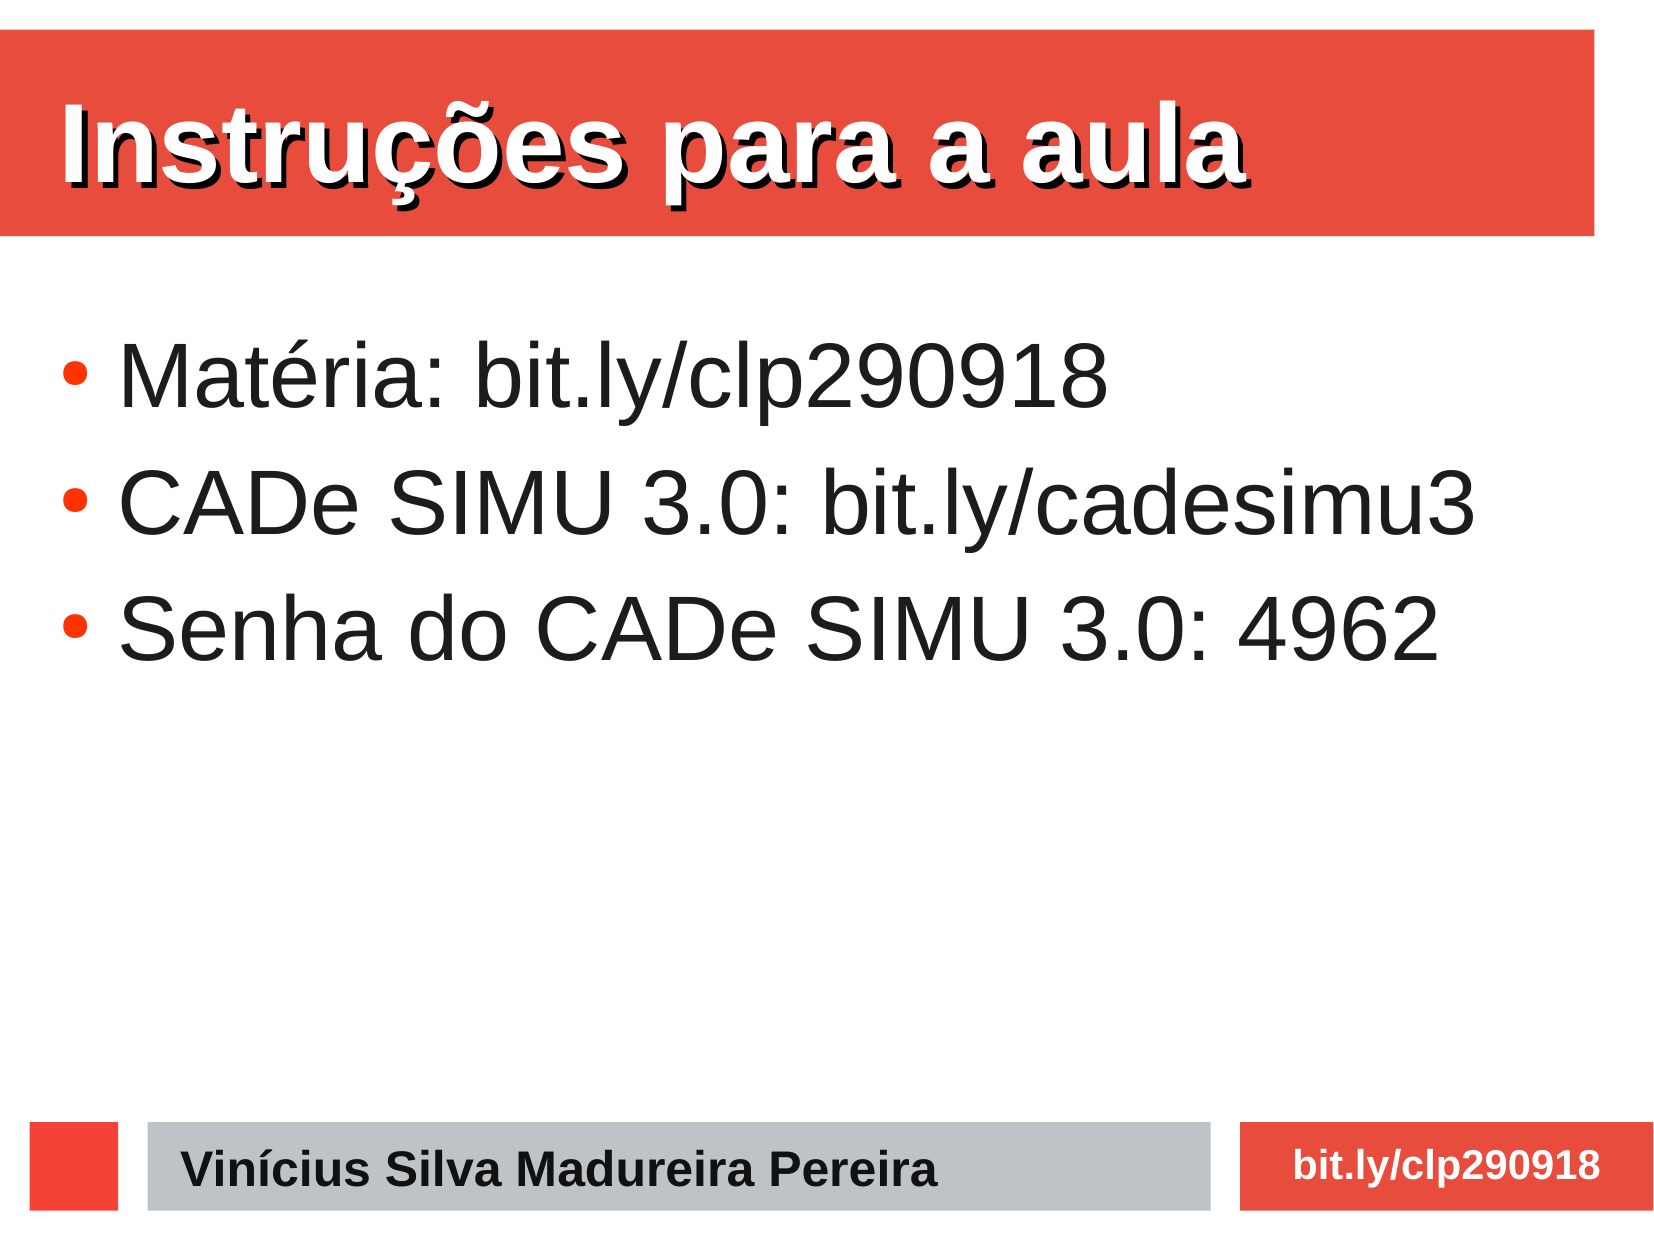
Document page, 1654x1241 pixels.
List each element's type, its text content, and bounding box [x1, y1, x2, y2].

title Instruções para a aula [59, 59, 1595, 207]
text_box bit.ly/clp290918 [1228, 1133, 1654, 1205]
text_box Vinícius Silva Madureira Pereira [165, 1133, 1170, 1205]
list Matéria: bit.ly/clp290918 CADe SIMU 3.0: bit.ly/cadesimu3 Senha do CADe SIMU 3.0: 4962 [59, 324, 1565, 1093]
